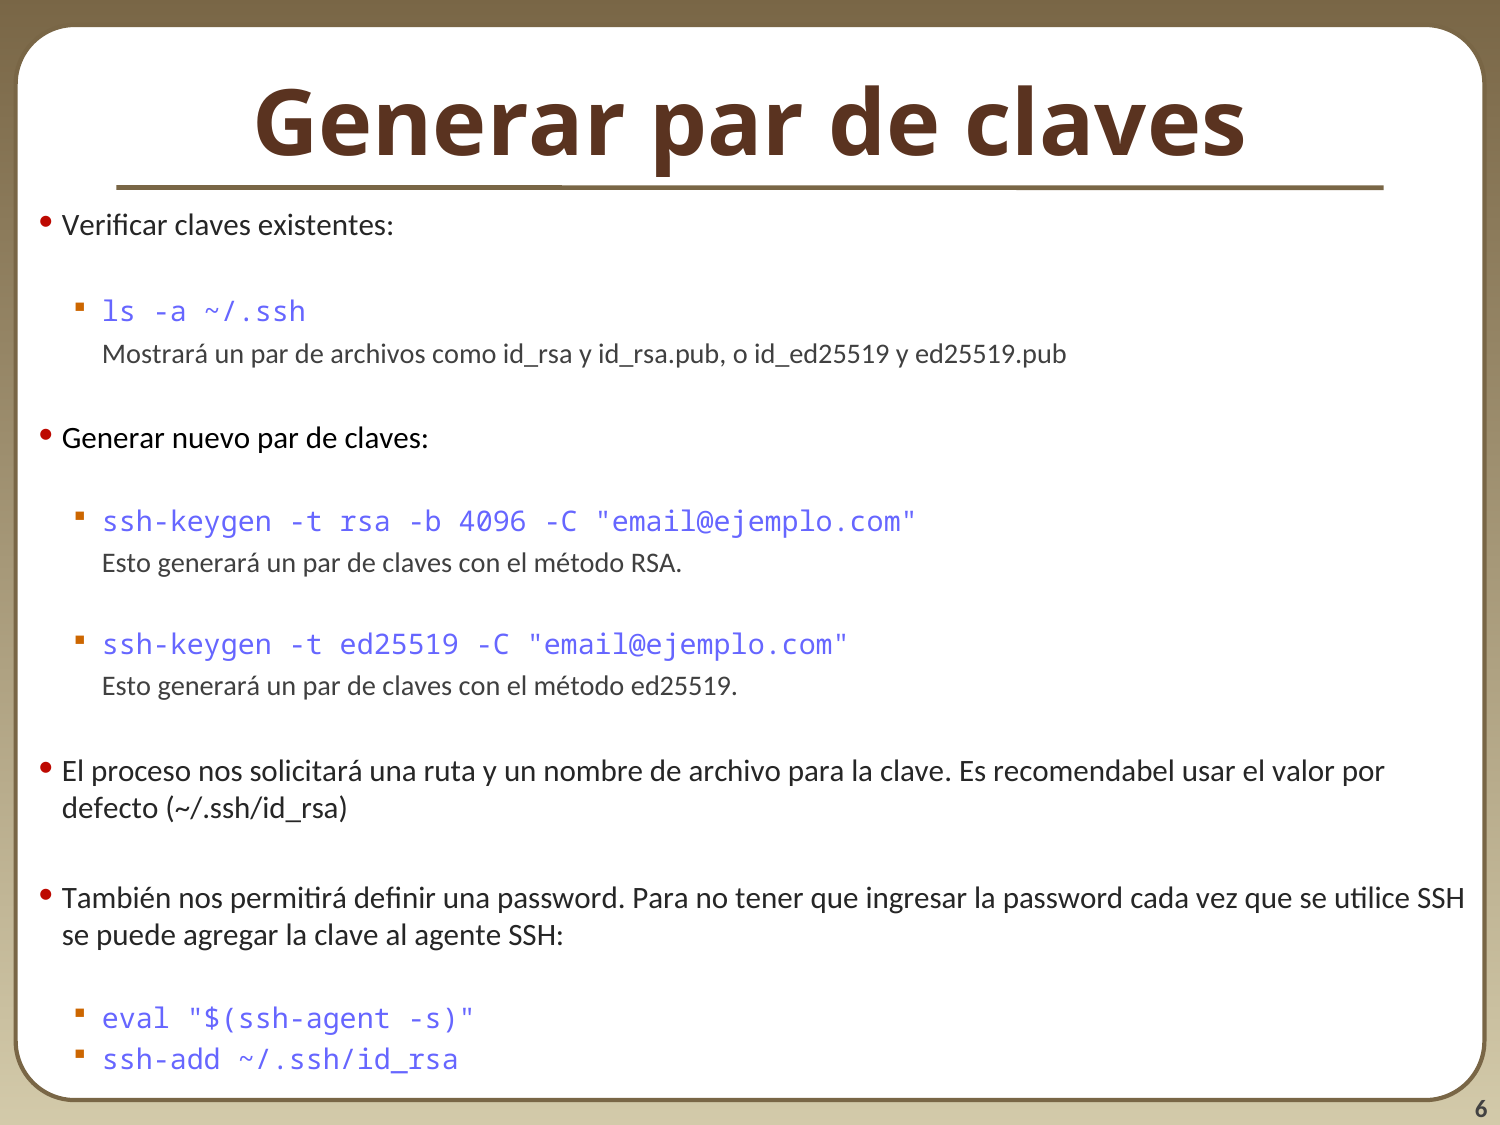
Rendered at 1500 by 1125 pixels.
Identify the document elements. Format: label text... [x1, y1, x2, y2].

list Verificar claves existentes: ls -a ~/.ssh Mostrará un par de archivos como id_rsa y id_rsa.pub, o id_ed25519 y ed25519.pub Generar nuevo par de claves: ssh-keygen -t rsa -b 4096 -C "email@ejemplo.com" Esto generará un par de claves con el método RSA. ssh-keygen -t ed25519 -C "email@ejemplo.com" Esto generará un par de claves con el método ed25519. El proceso nos solicitará una ruta y un nombre de archivo para la clave. Es recomendabel usar el valor por defecto (~/.ssh/id_rsa) También nos permitirá definir una password. Para no tener que ingresar la password cada vez que se utilice SSH se puede agregar la clave al agente SSH: eval "$(ssh-agent -s)" ssh-add ~/.ssh/id_rsa [0, 179, 1500, 1096]
title Generar par de claves [0, 24, 1500, 179]
